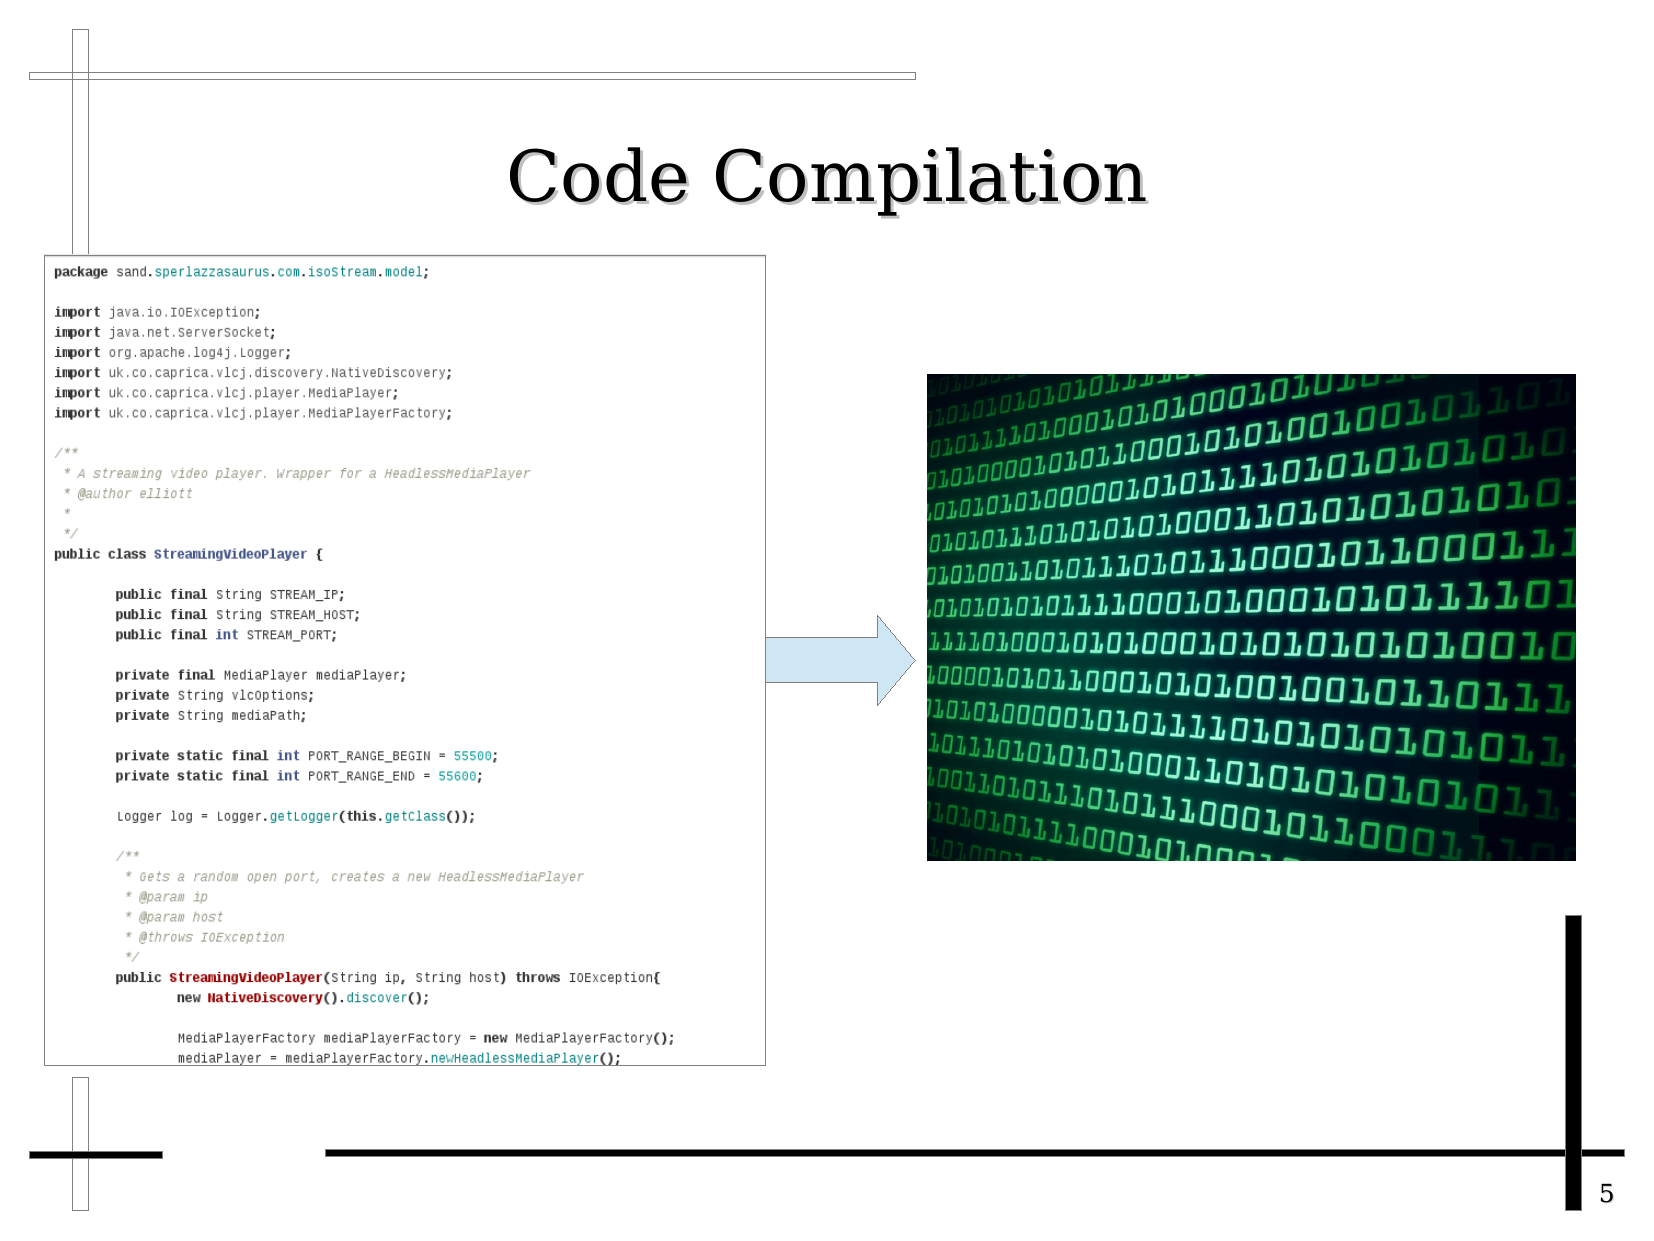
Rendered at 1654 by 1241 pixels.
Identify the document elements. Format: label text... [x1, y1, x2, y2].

picture [927, 374, 1576, 861]
text_box [765, 615, 916, 706]
picture [44, 254, 766, 1066]
title Code Compilation [121, 88, 1534, 266]
